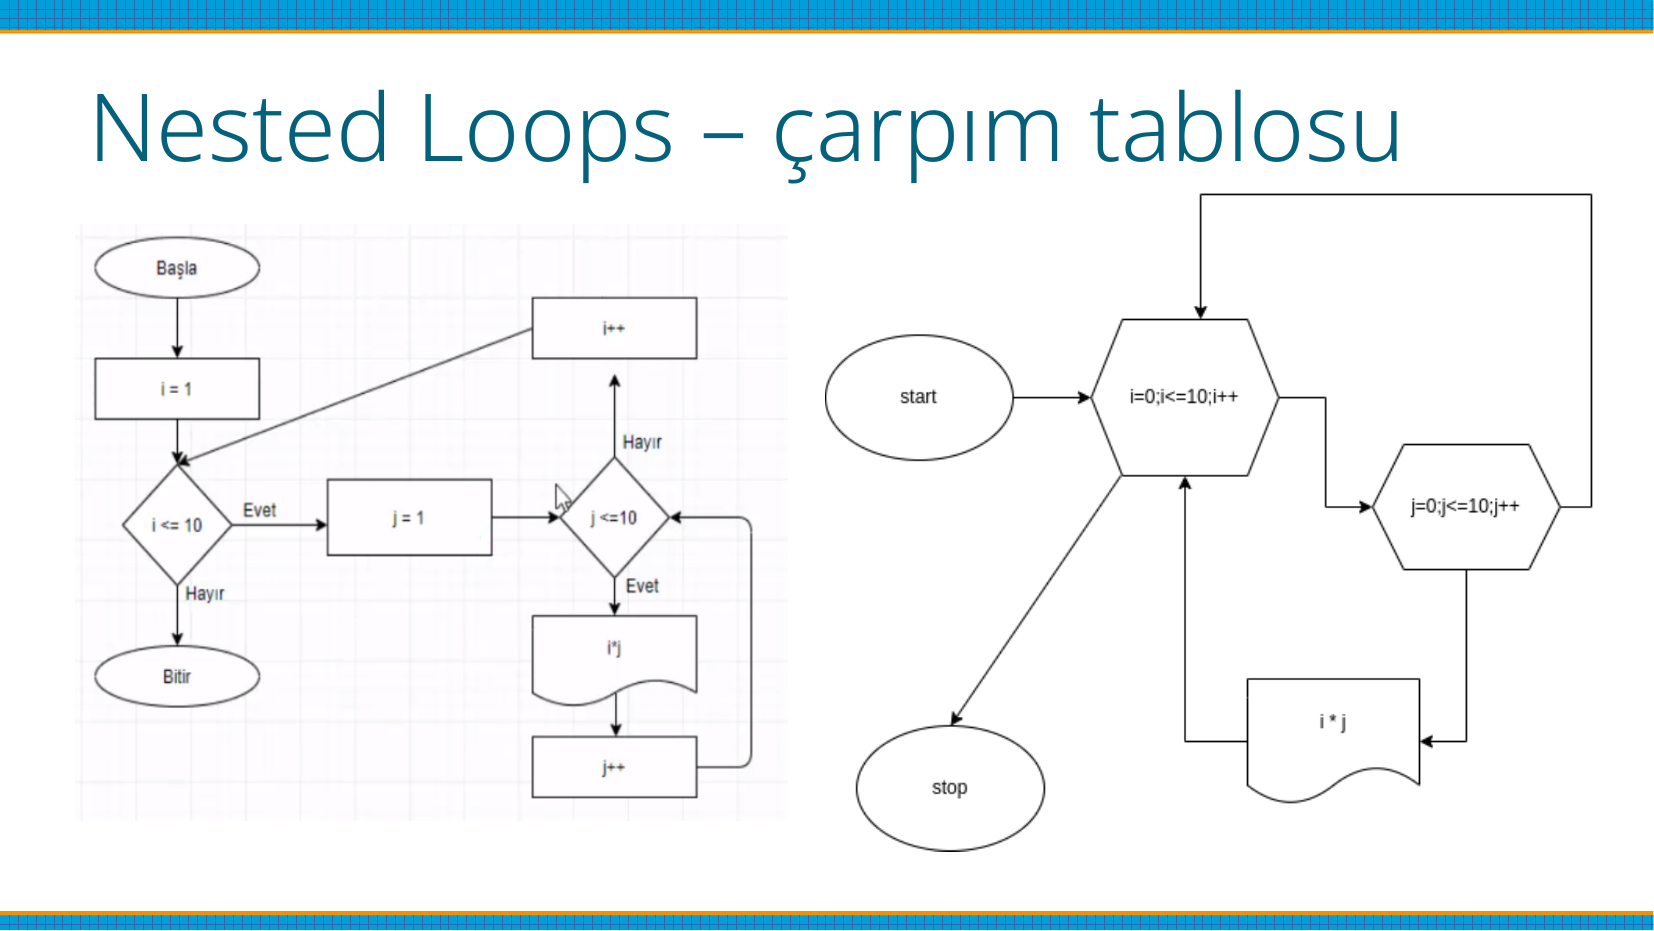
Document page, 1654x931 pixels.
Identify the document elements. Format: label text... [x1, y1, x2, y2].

picture [75, 224, 788, 821]
title Nested Loops – çarpım tablosu [88, 44, 1565, 207]
picture [825, 183, 1605, 852]
